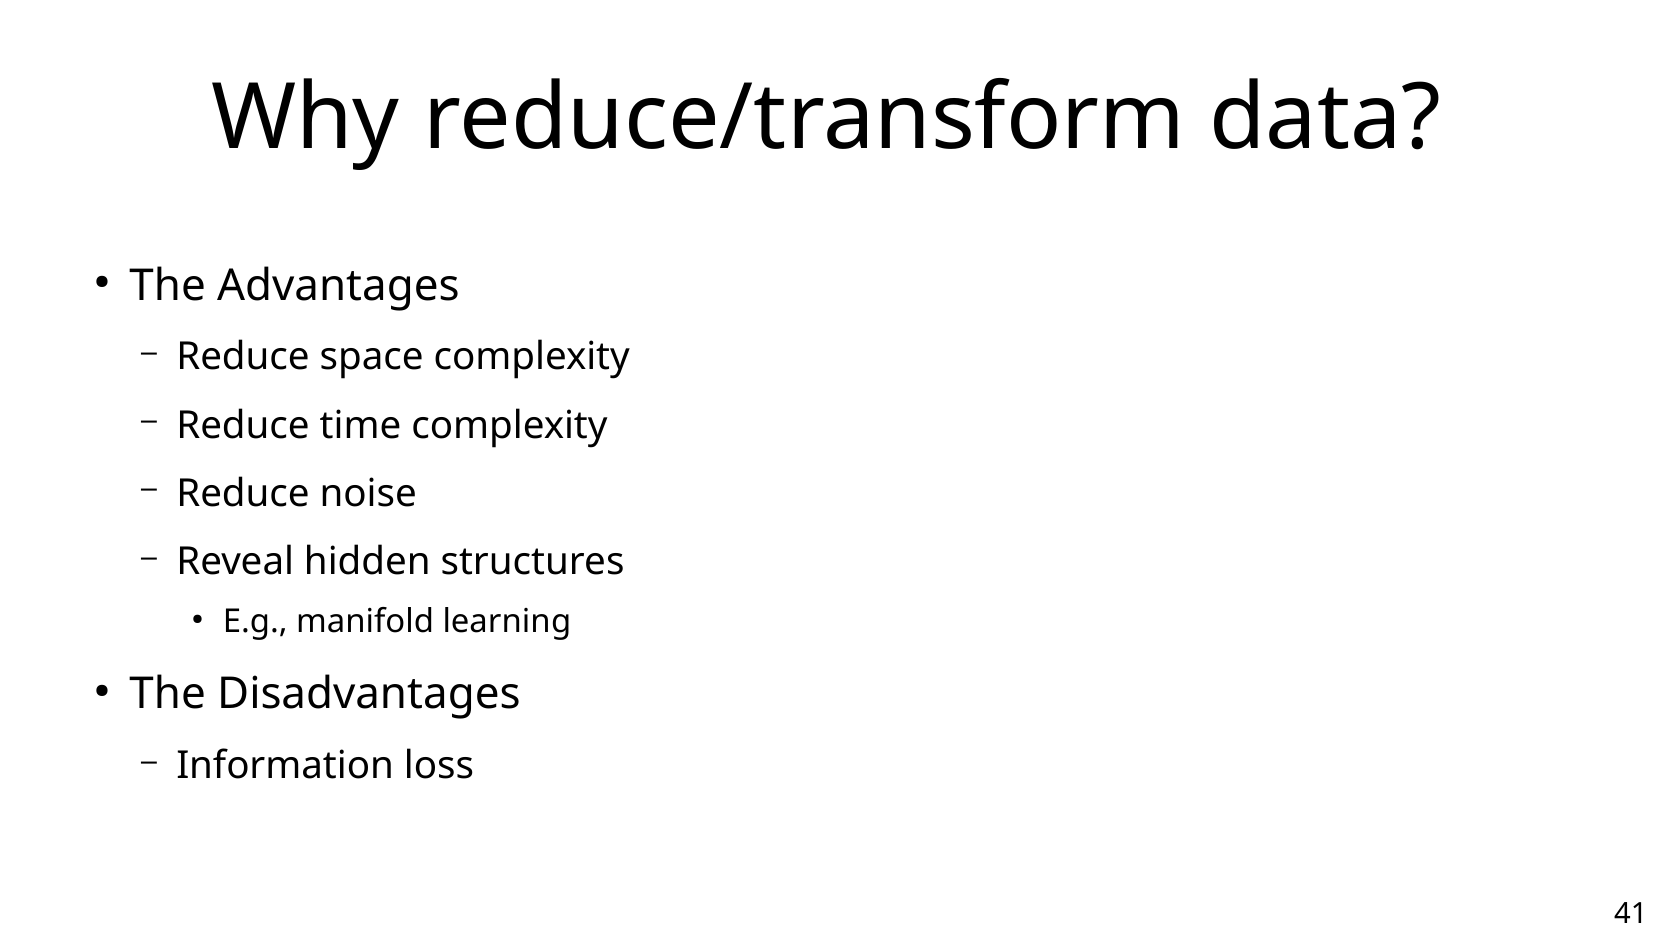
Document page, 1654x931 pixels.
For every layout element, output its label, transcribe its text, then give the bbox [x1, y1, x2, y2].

list The Advantages Reduce space complexity Reduce time complexity Reduce noise Reveal hidden structures E.g., manifold learning The Disadvantages Information loss [82, 253, 1571, 793]
title Why reduce/transform data? [82, 1, 1571, 226]
